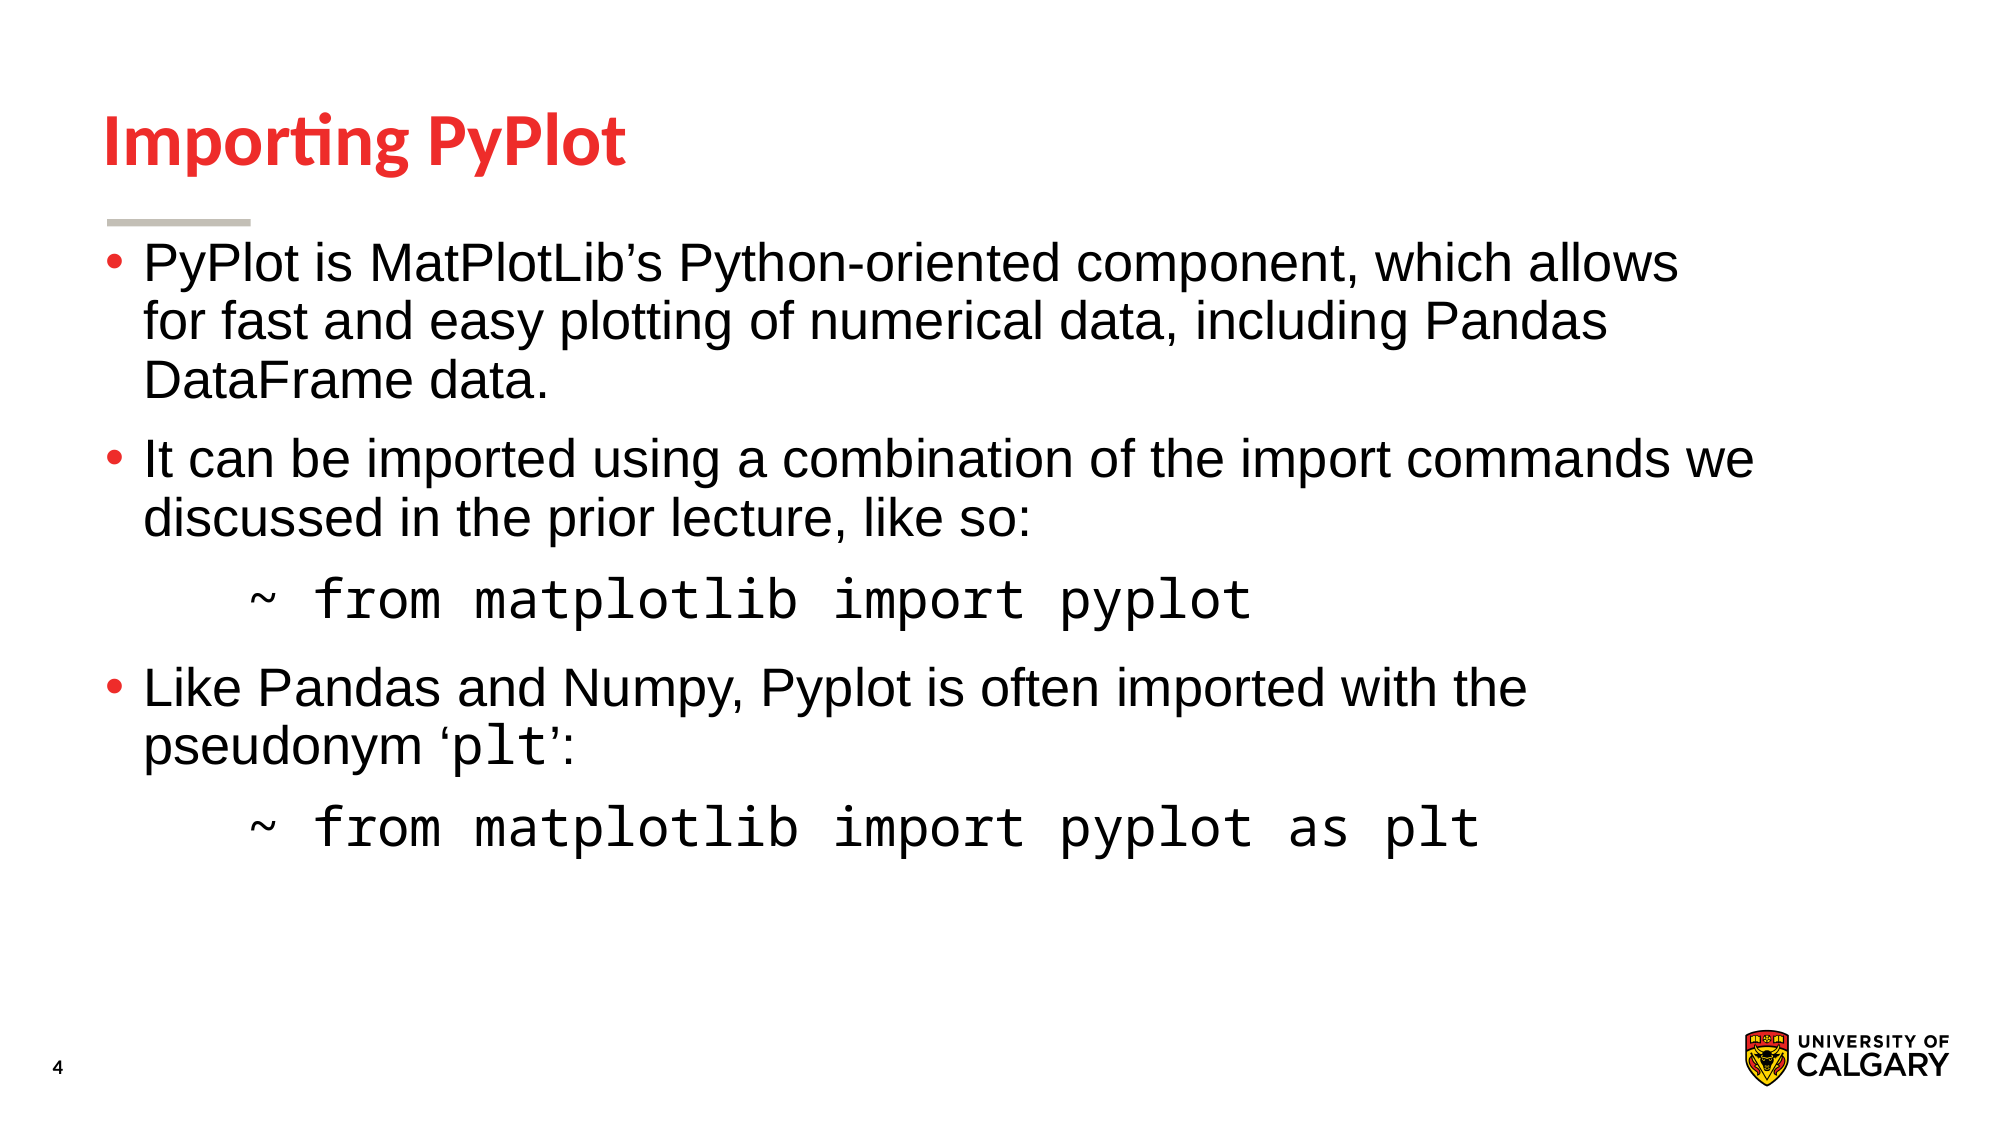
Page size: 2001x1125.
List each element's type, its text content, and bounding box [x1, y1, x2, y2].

list PyPlot is MatPlotLib’s Python-oriented component, which allows for fast and easy plotting of numerical data, including Pandas DataFrame data. It can be imported using a combination of the import commands we discussed in the prior lecture, like so: ~ from matplotlib import pyplot Like Pandas and Numpy, Pyplot is often imported with the pseudonym ‘plt’: ~ from matplotlib import pyplot as plt [91, 227, 1774, 941]
picture [1722, 1012, 1972, 1099]
title Importing PyPlot [87, 60, 1774, 222]
